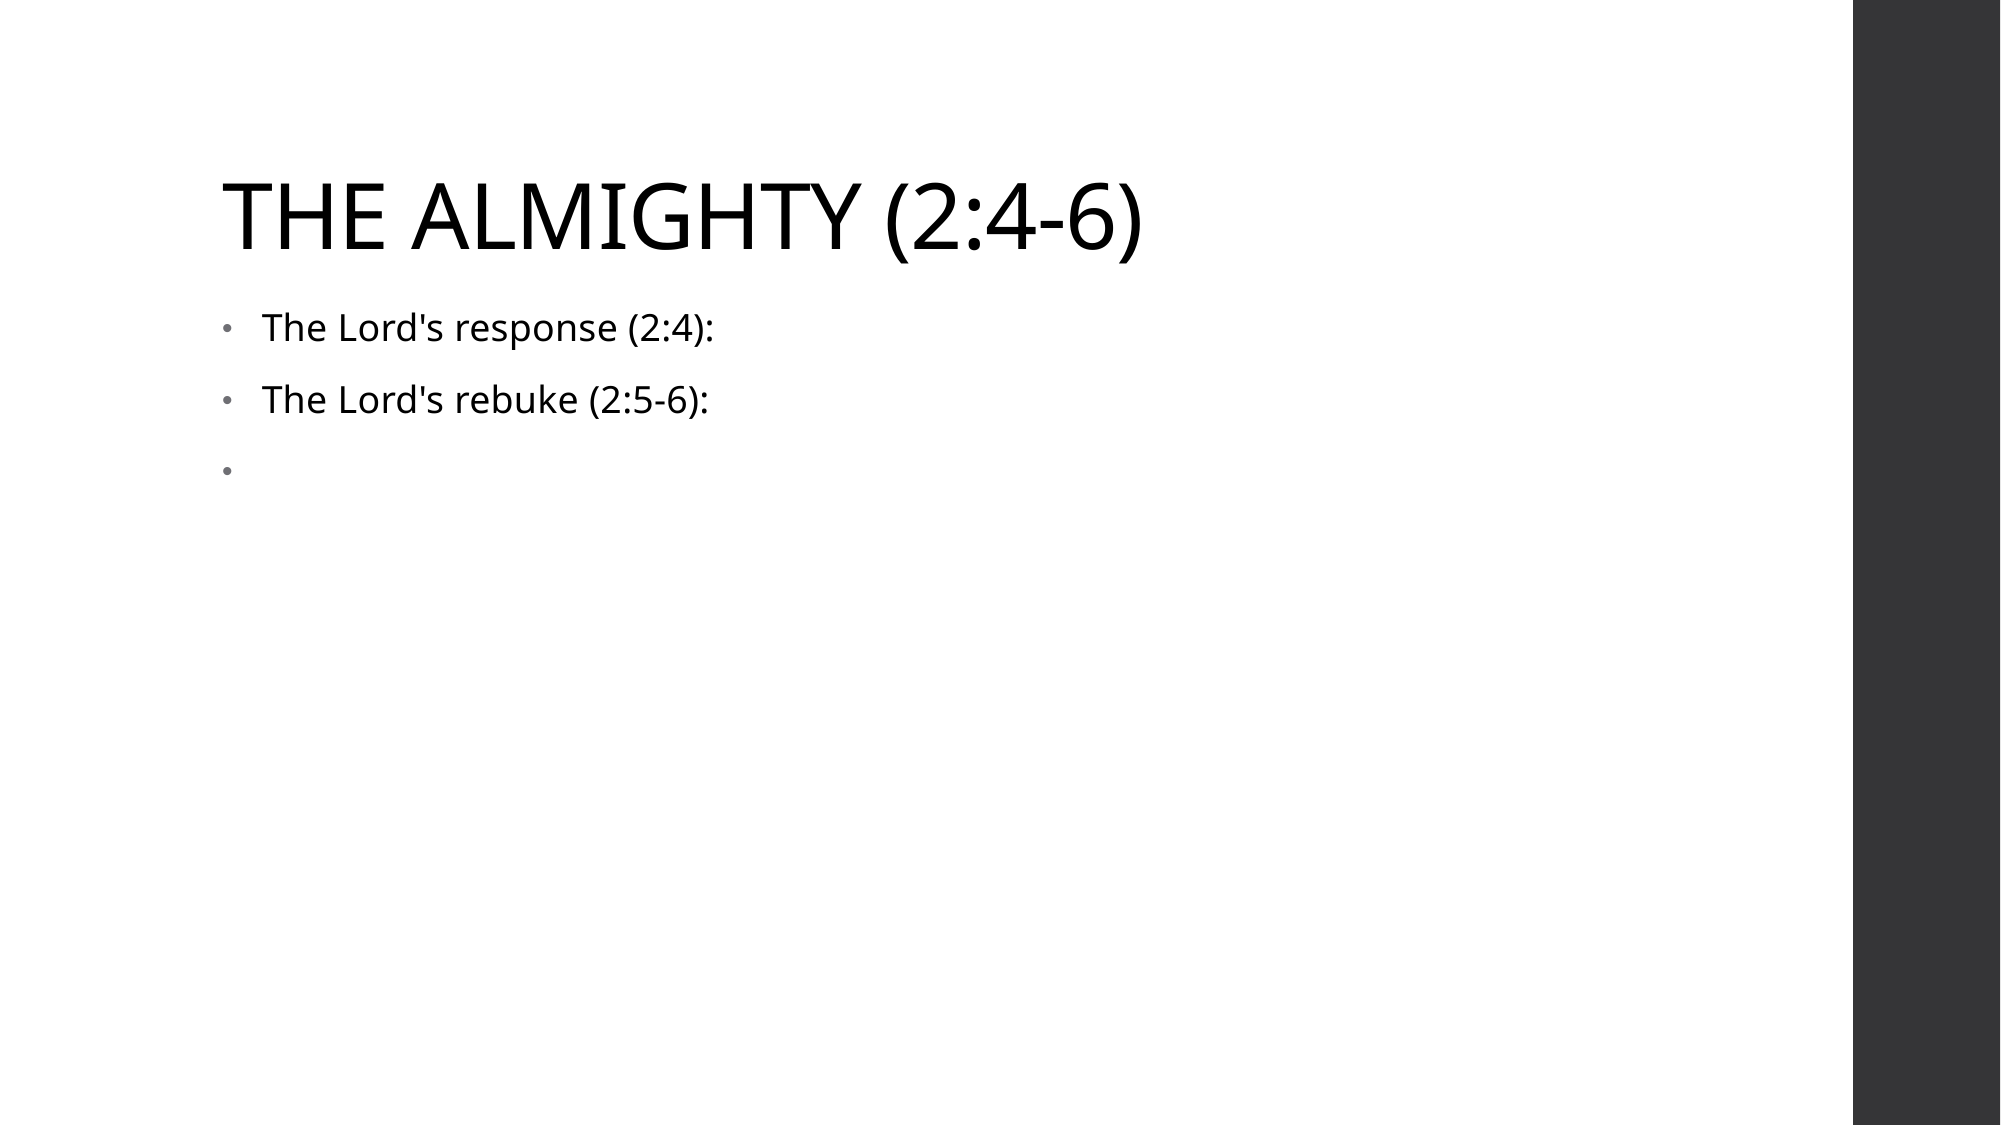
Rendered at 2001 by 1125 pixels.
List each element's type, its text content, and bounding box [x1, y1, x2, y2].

title THE ALMIGHTY (2:4-6) [206, 60, 1797, 278]
list The Lord's response (2:4): The Lord's rebuke (2:5-6): [206, 299, 1617, 1014]
